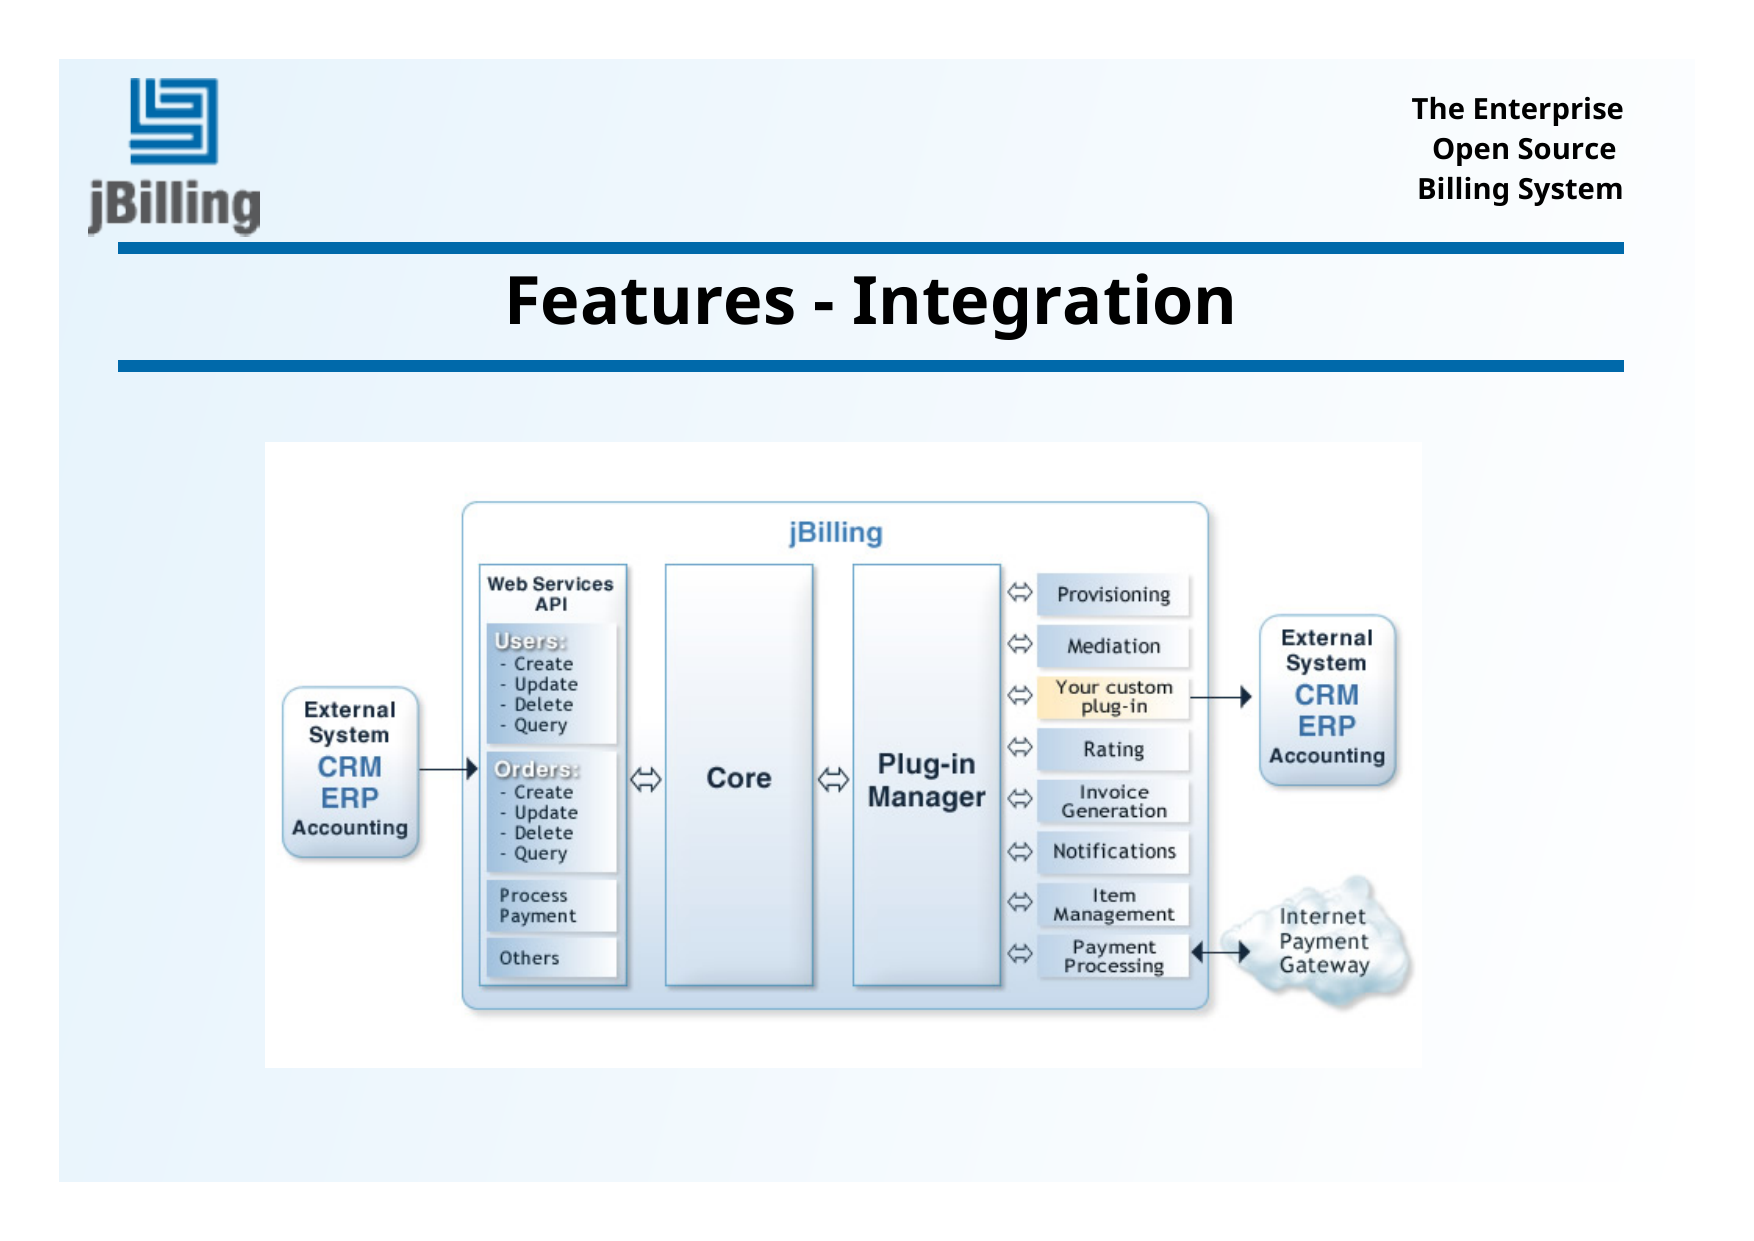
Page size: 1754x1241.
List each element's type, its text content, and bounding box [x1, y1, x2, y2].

title Features - Integration [118, 242, 1625, 355]
picture [265, 442, 1422, 1068]
picture [88, 78, 260, 237]
